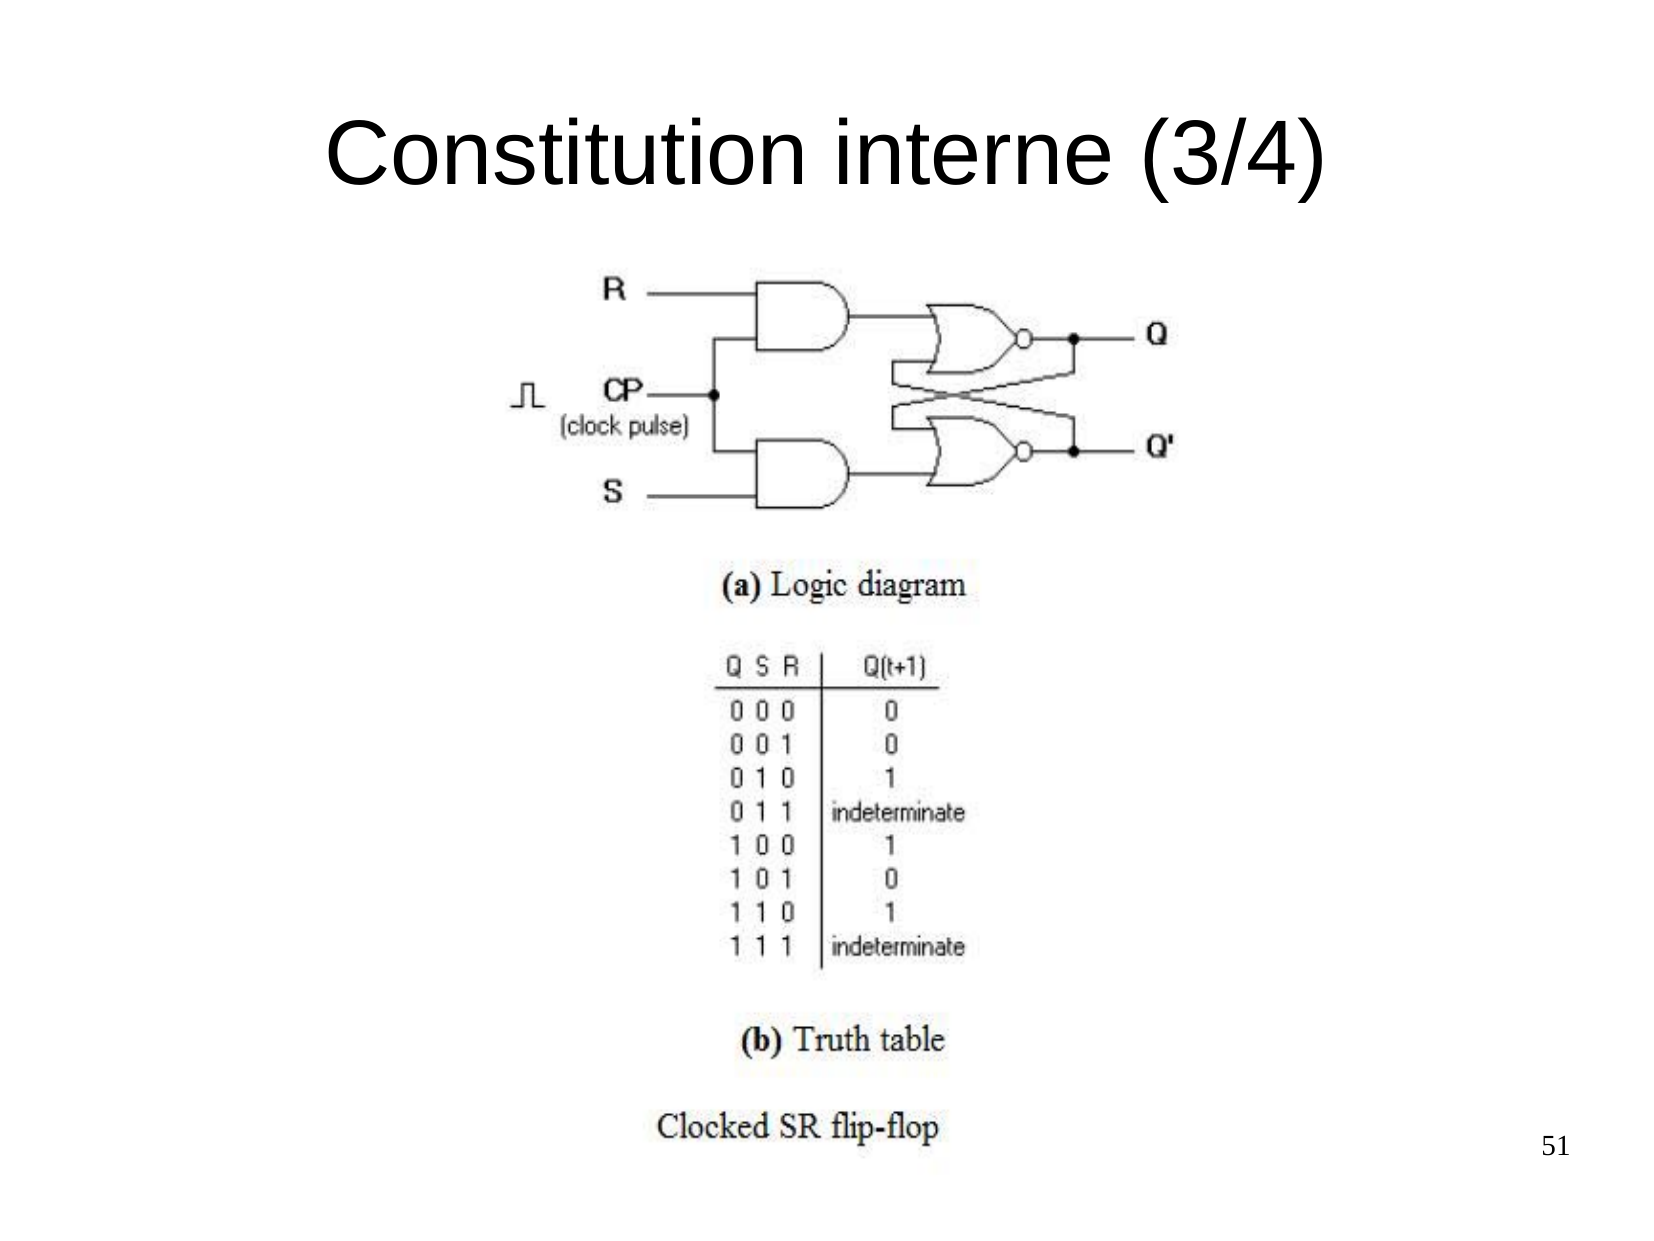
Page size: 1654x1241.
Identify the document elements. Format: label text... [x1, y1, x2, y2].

picture [460, 236, 1217, 1193]
title Constitution interne (3/4) [82, 49, 1571, 257]
